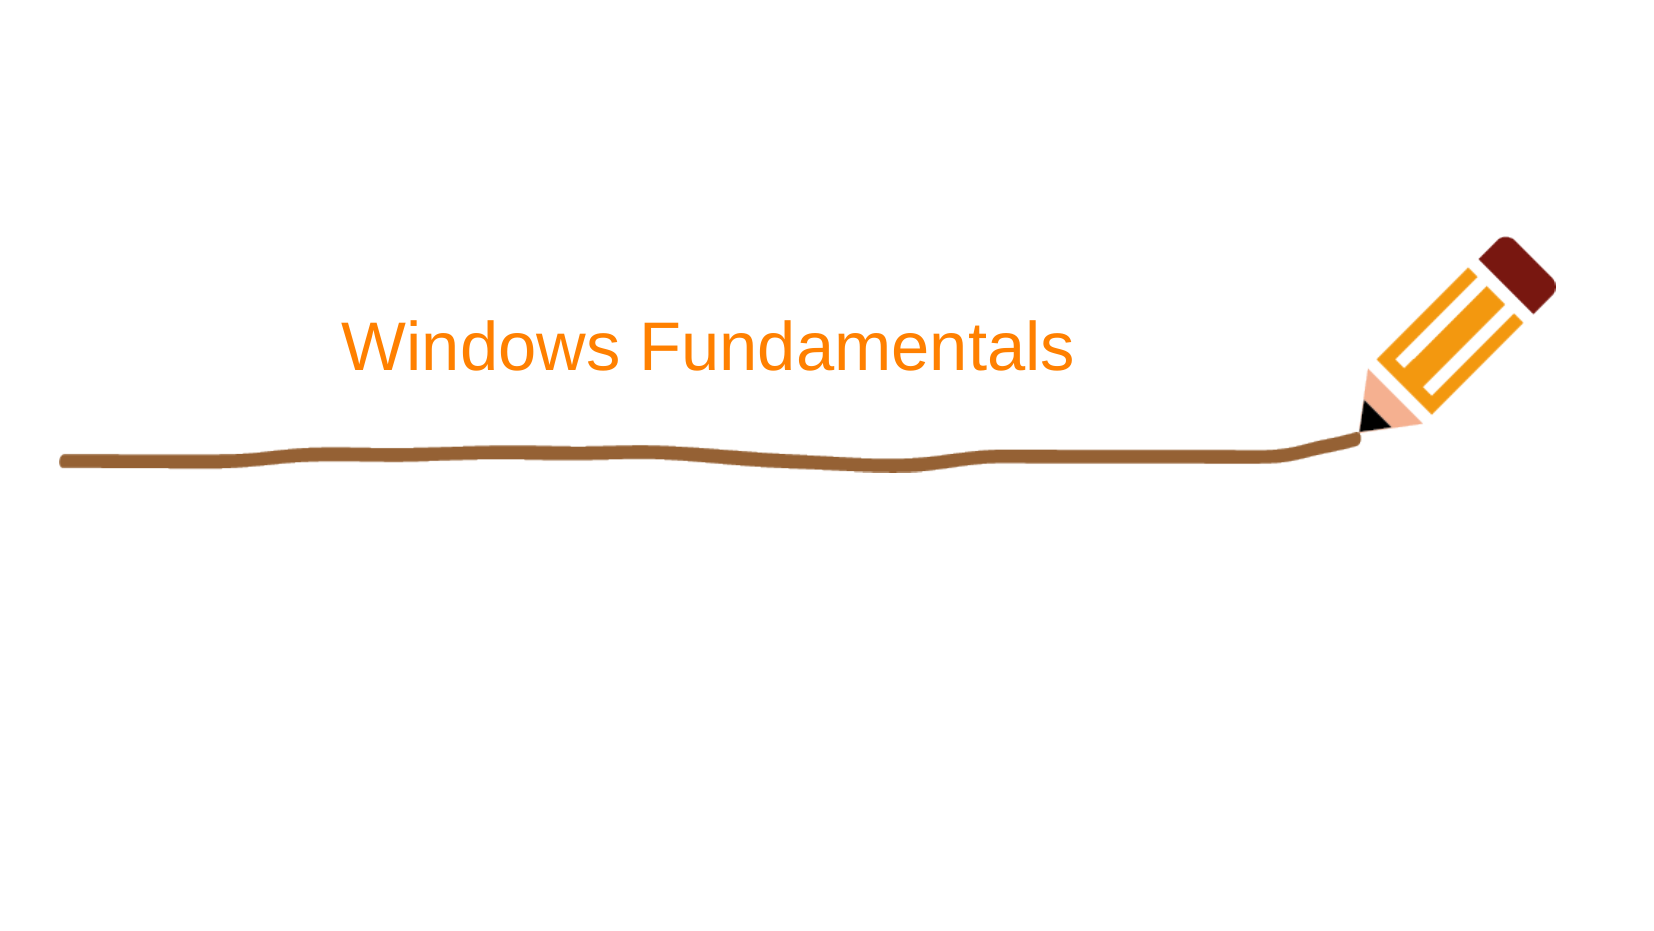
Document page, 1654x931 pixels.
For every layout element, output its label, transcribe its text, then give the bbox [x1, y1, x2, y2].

picture [59, 236, 1556, 473]
title Windows Fundamentals [88, 265, 1329, 429]
